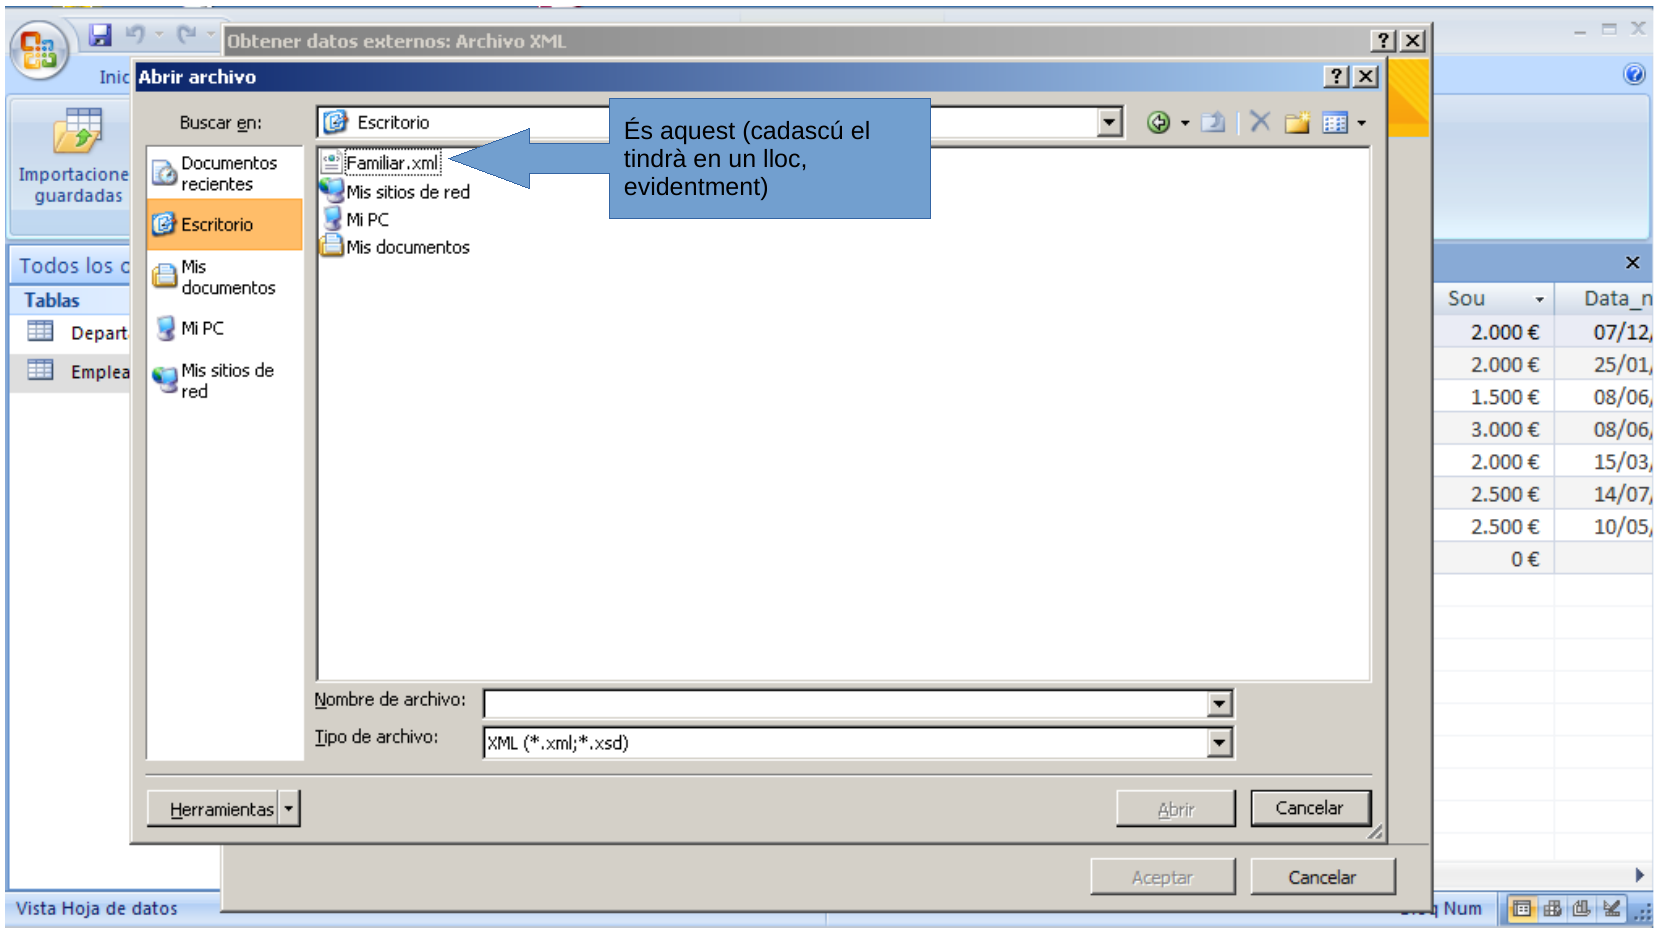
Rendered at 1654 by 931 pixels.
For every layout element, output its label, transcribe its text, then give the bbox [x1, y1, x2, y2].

picture [5, 6, 1654, 928]
text_box És aquest (cadascú el tindrà en un lloc, evidentment) [448, 98, 931, 219]
